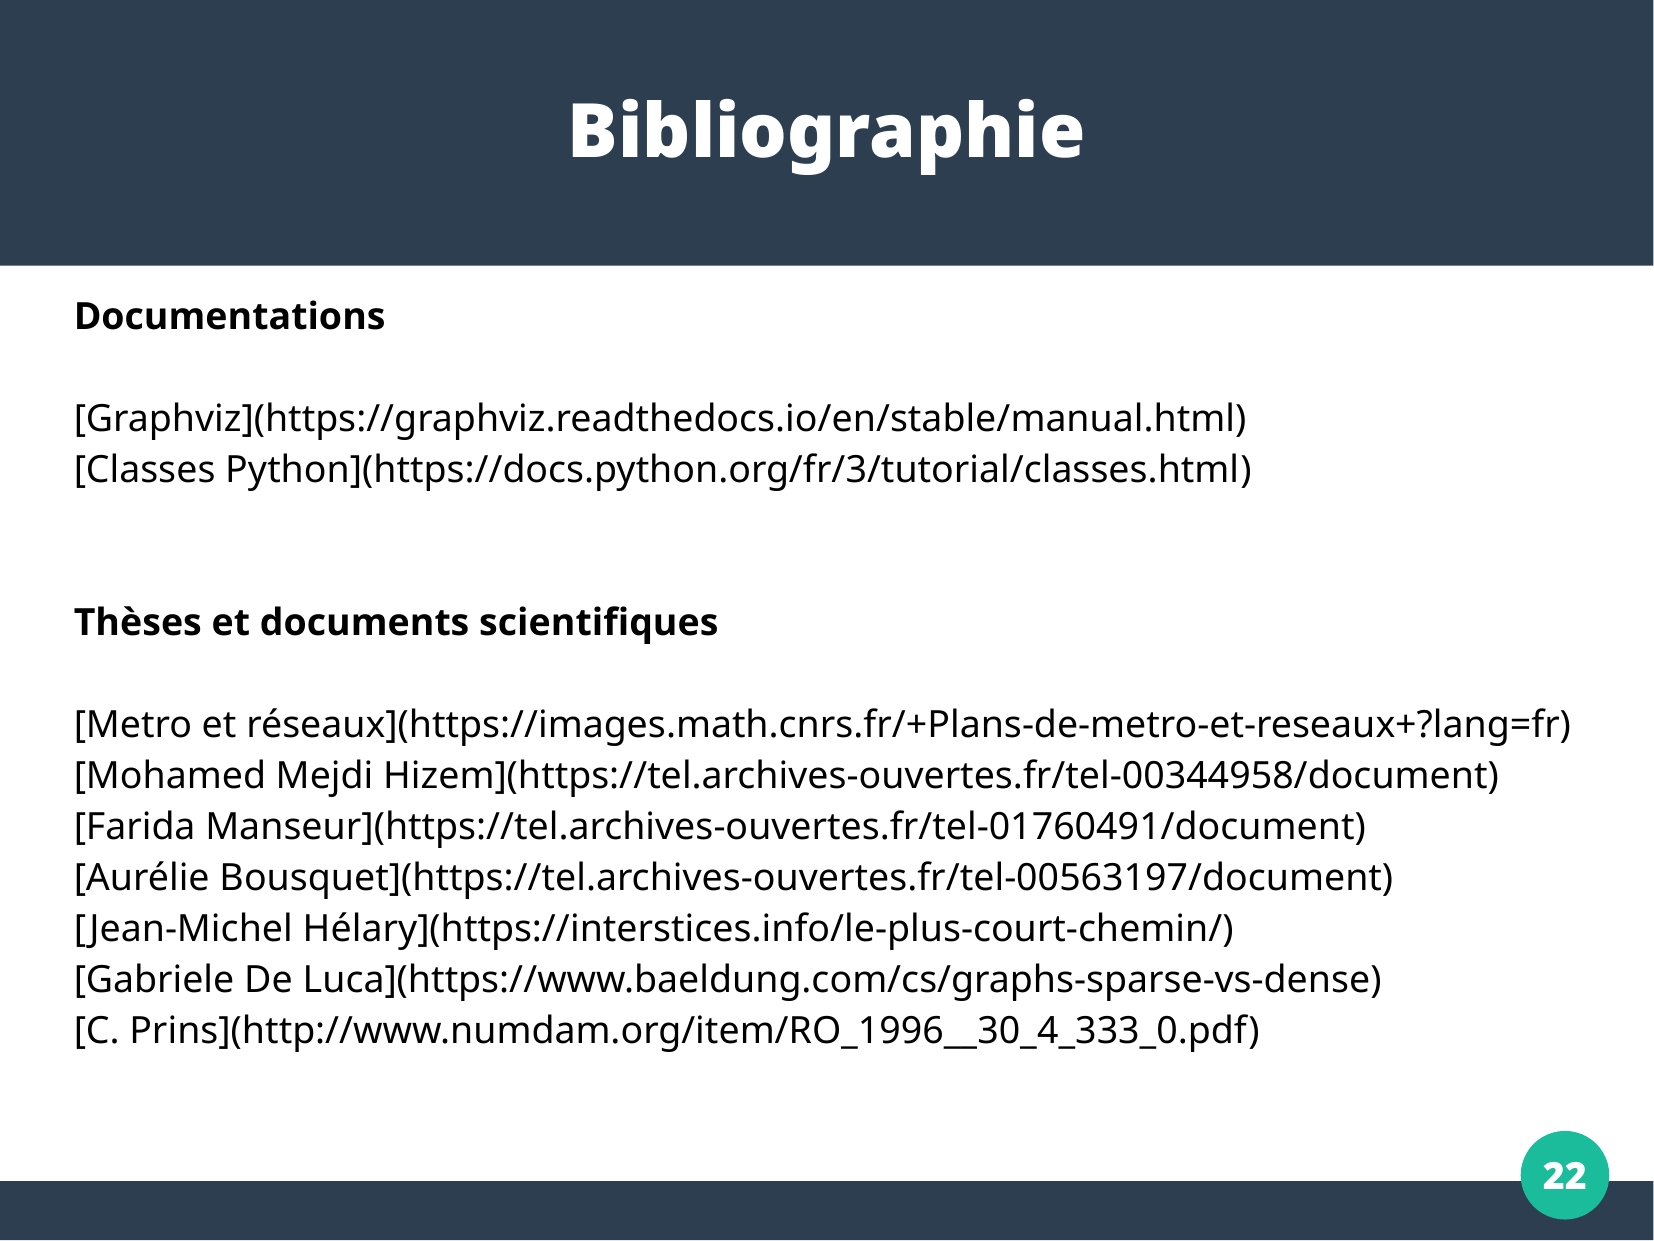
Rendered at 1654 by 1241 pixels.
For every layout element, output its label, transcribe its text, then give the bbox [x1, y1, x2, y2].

title Bibliographie [59, 49, 1595, 207]
text_box Documentations [Graphviz](https://graphviz.readthedocs.io/en/stable/manual.html) [Classes Python](https://docs.python.org/fr/3/tutorial/classes.html) Thèses et documents scientifiques [Metro et réseaux](https://images.math.cnrs.fr/+Plans-de-metro-et-reseaux+?lang=fr) [Mohamed Mejdi Hizem](https://tel.archives-ouvertes.fr/tel-00344958/document) [Farida Manseur](https://tel.archives-ouvertes.fr/tel-01760491/document) [Aurélie Bousquet](https://tel.archives-ouvertes.fr/tel-00563197/document) [Jean-Michel Hélary](https://interstices.info/le-plus-court-chemin/) [Gabriele De Luca](https://www.baeldung.com/cs/graphs-sparse-vs-dense) [C. Prins](http://www.numdam.org/item/RO_1996__30_4_333_0.pdf) [59, 282, 1630, 1146]
